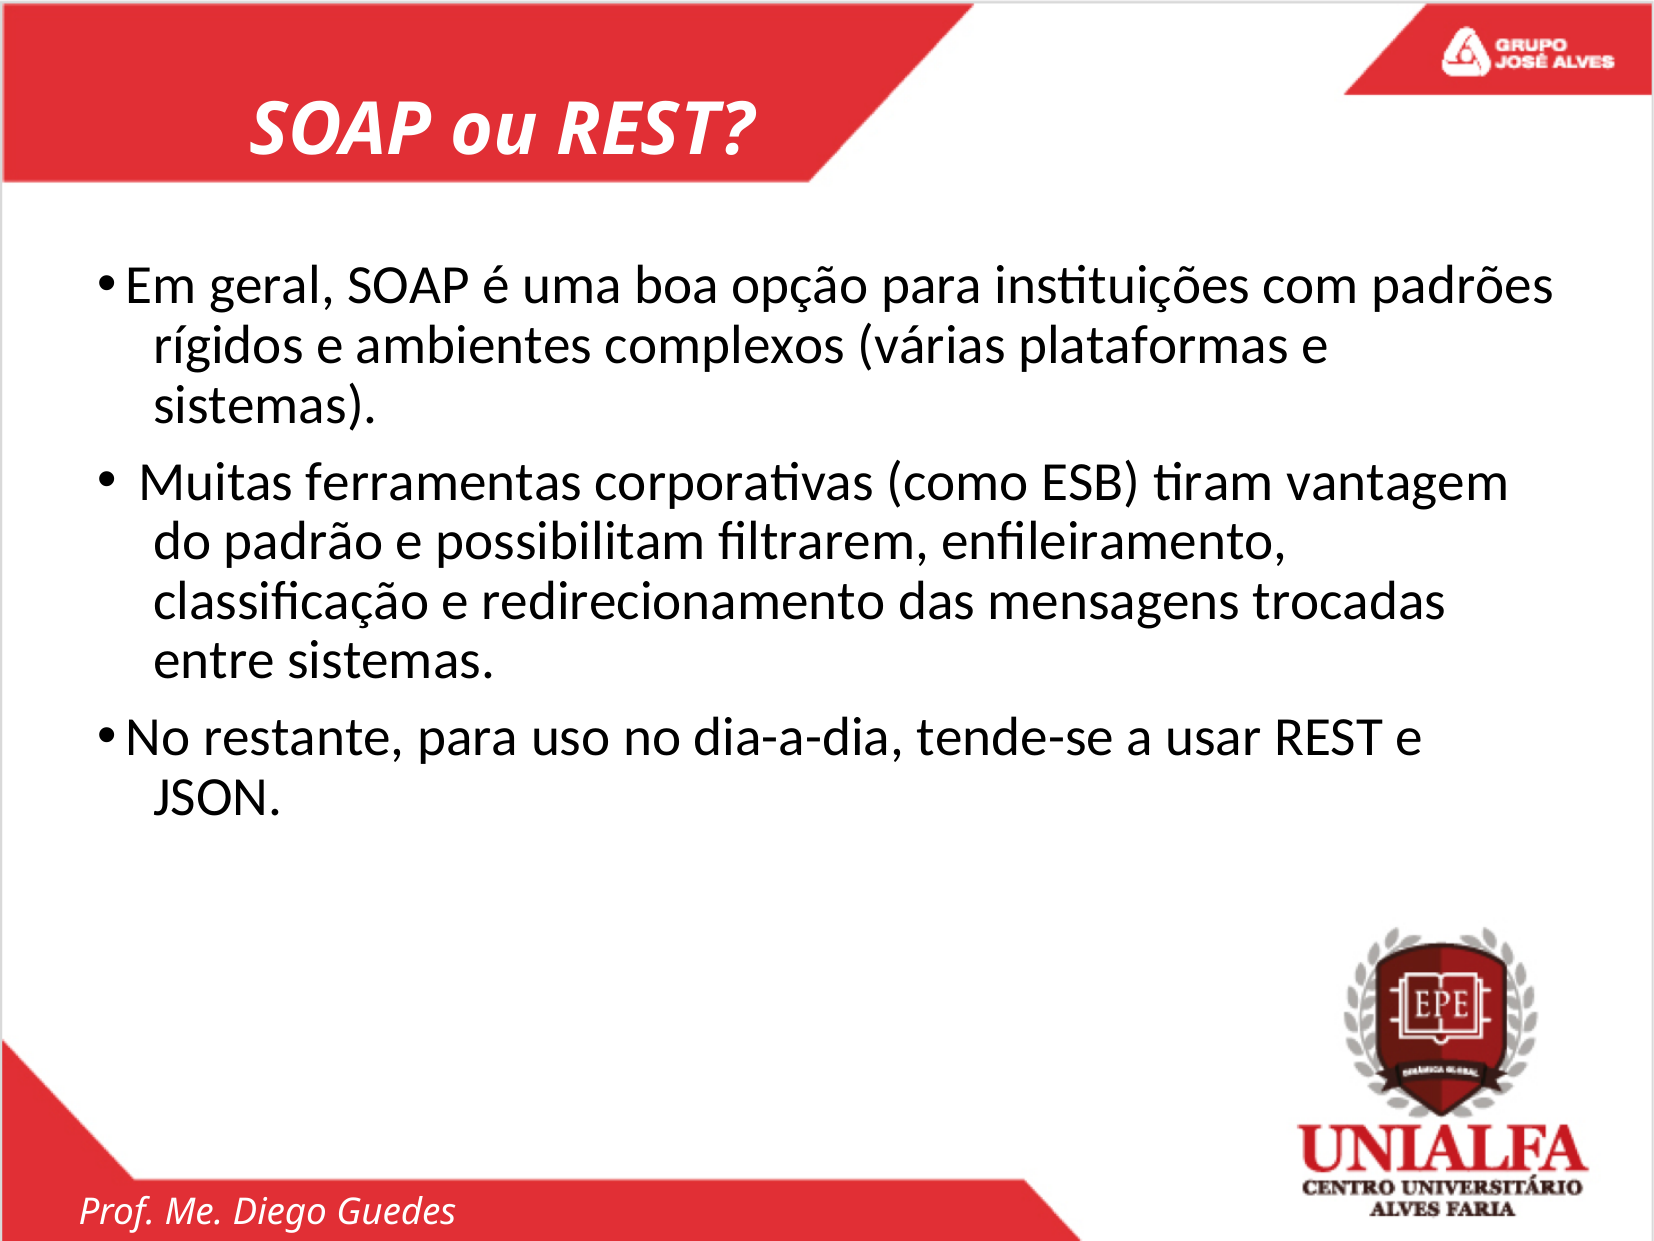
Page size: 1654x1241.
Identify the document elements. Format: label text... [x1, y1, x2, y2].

text_box Em geral, SOAP é uma boa opção para instituições com padrões rígidos e ambientes complexos (várias plataformas e sistemas). Muitas ferramentas corporativas (como ESB) tiram vantagem do padrão e possibilitam filtrarem, enfileiramento, classificação e redirecionamento das mensagens trocadas entre sistemas. No restante, para uso no dia-a-dia, tende-se a usar REST e JSON. [82, 248, 1571, 1168]
text_box Prof. Me. Diego Guedes [62, 1179, 784, 1241]
text_box SOAP ou REST? [232, 72, 1363, 179]
picture [0, 0, 1654, 1241]
